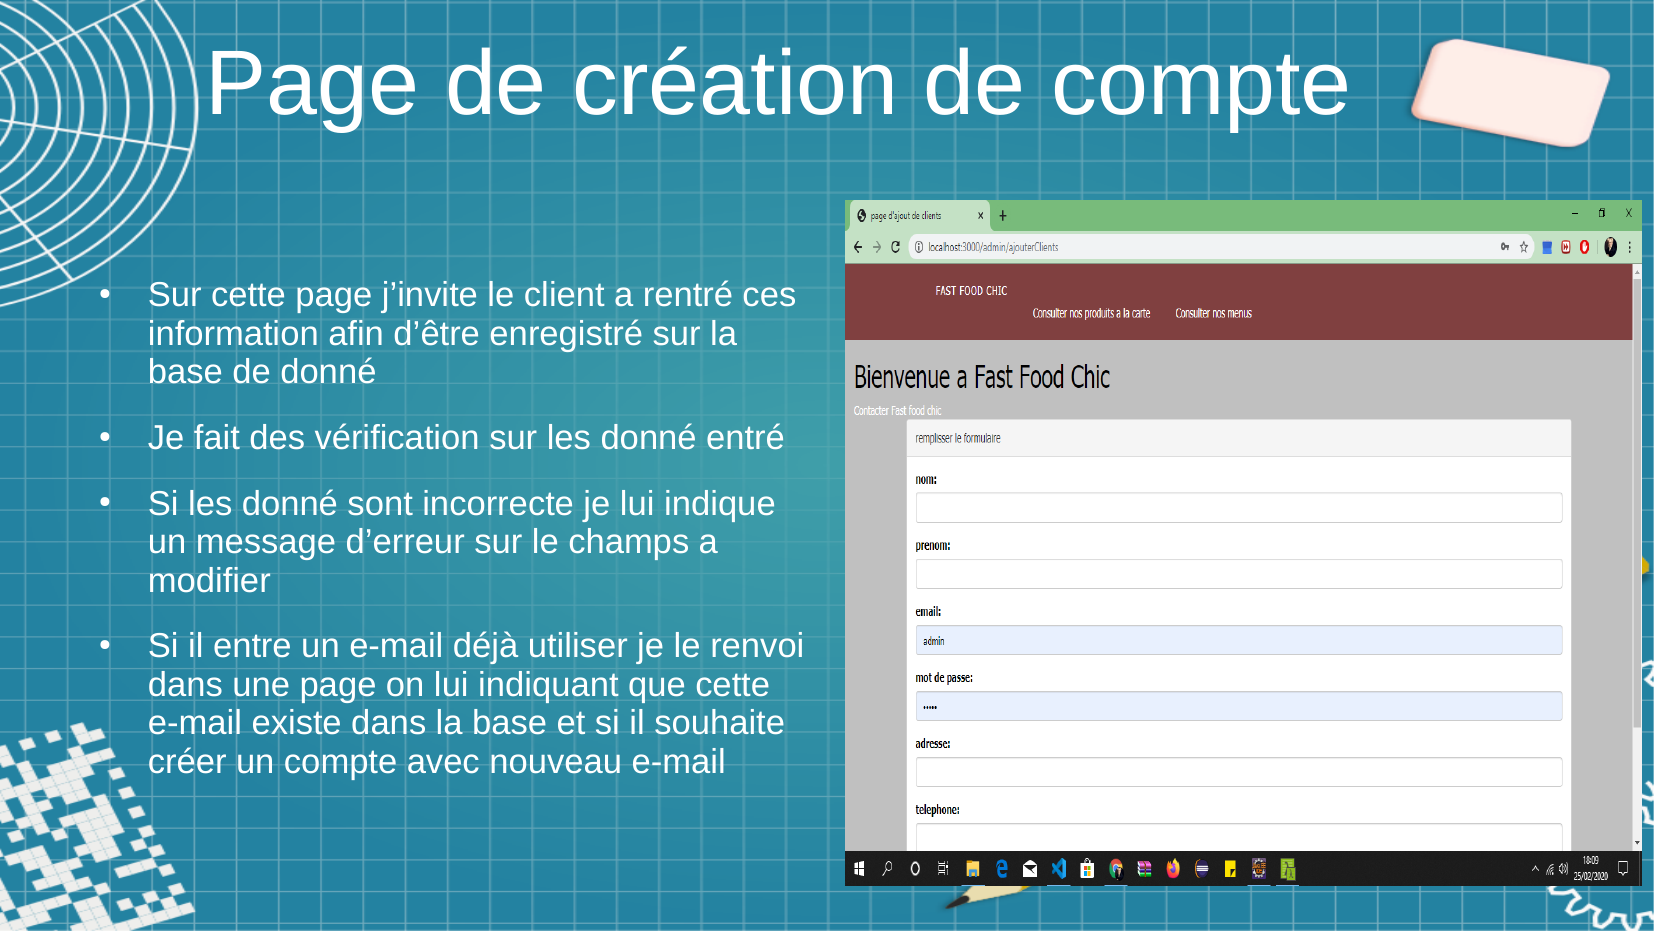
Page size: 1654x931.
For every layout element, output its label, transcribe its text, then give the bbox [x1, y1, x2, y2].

list Sur cette page j’invite le client a rentré ces information afin d’être enregistré sur la base de donné Je fait des vérification sur les donné entré Si les donné sont incorrecte je lui indique un message d’erreur sur le champs a modifier Si il entre un e-mail déjà utiliser je le renvoi dans une page on lui indiquant que cette e-mail existe dans la base et si il souhaite créer un compte avec nouveau e-mail [82, 275, 809, 815]
picture [0, 0, 1654, 931]
title Page de création de compte [35, 0, 1524, 189]
